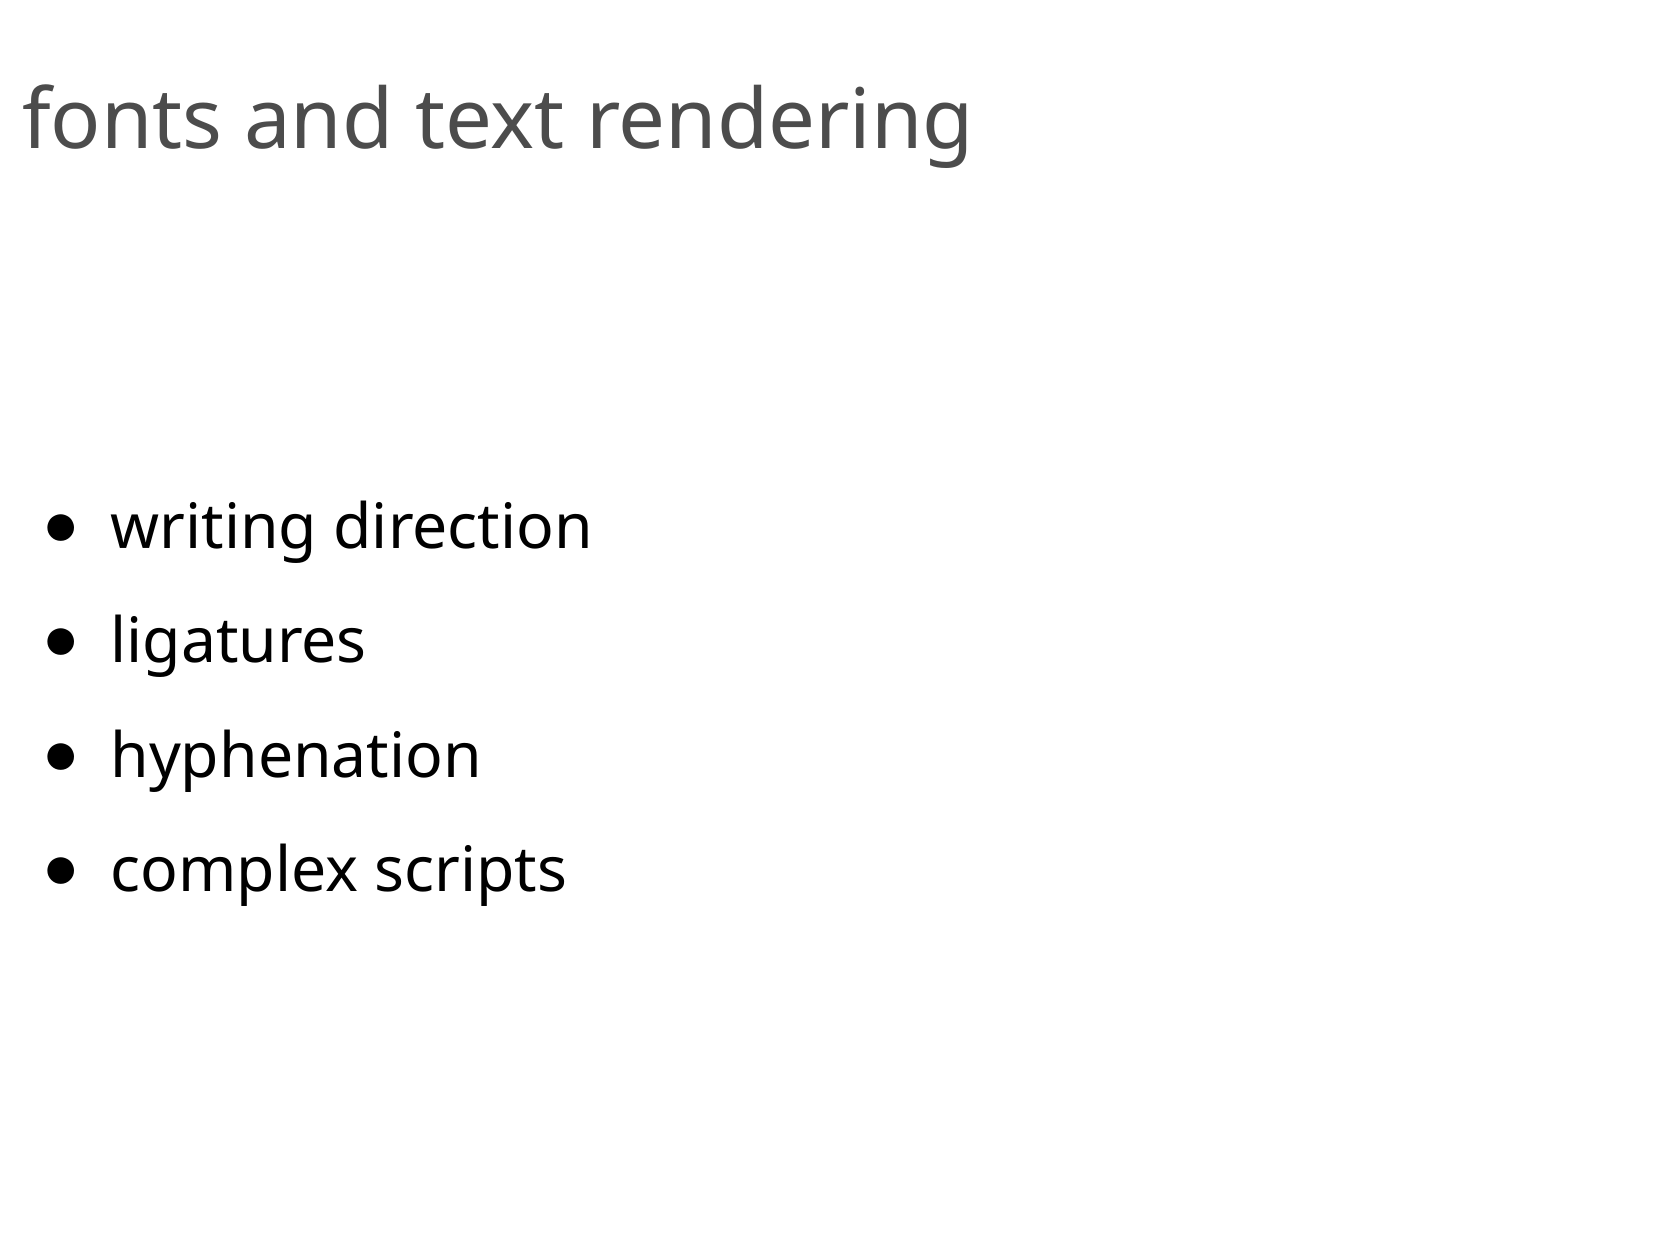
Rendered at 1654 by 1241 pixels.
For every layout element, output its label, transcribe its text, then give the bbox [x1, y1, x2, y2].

title fonts and text rendering [22, 19, 1654, 213]
list writing direction ligatures hyphenation complex scripts [25, 226, 1654, 1166]
